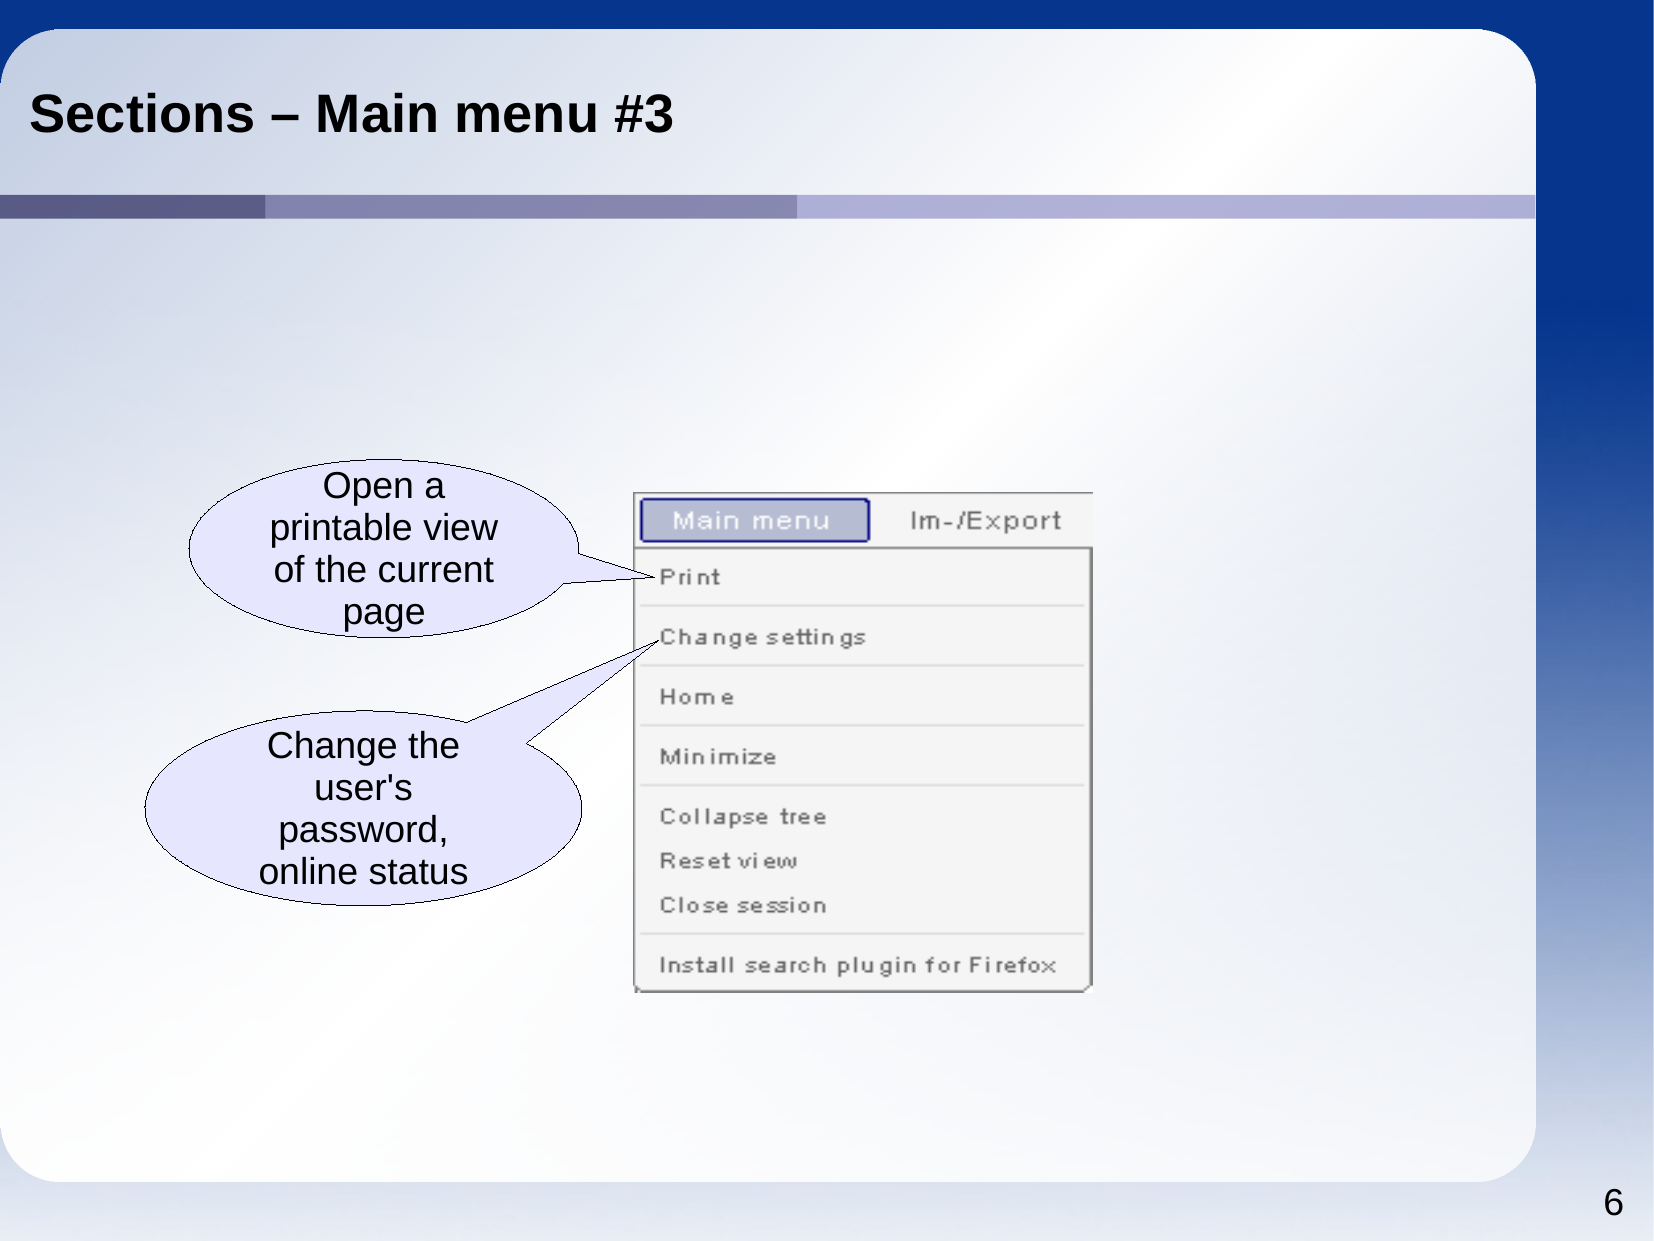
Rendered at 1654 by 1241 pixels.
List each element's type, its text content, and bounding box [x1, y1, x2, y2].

title Sections – Main menu #3 [29, 49, 1506, 178]
text_box Change the user's password, online status [144, 640, 659, 906]
picture [633, 492, 1093, 993]
picture [0, 0, 1654, 1241]
text_box Open a printable view of the current page [188, 459, 655, 638]
